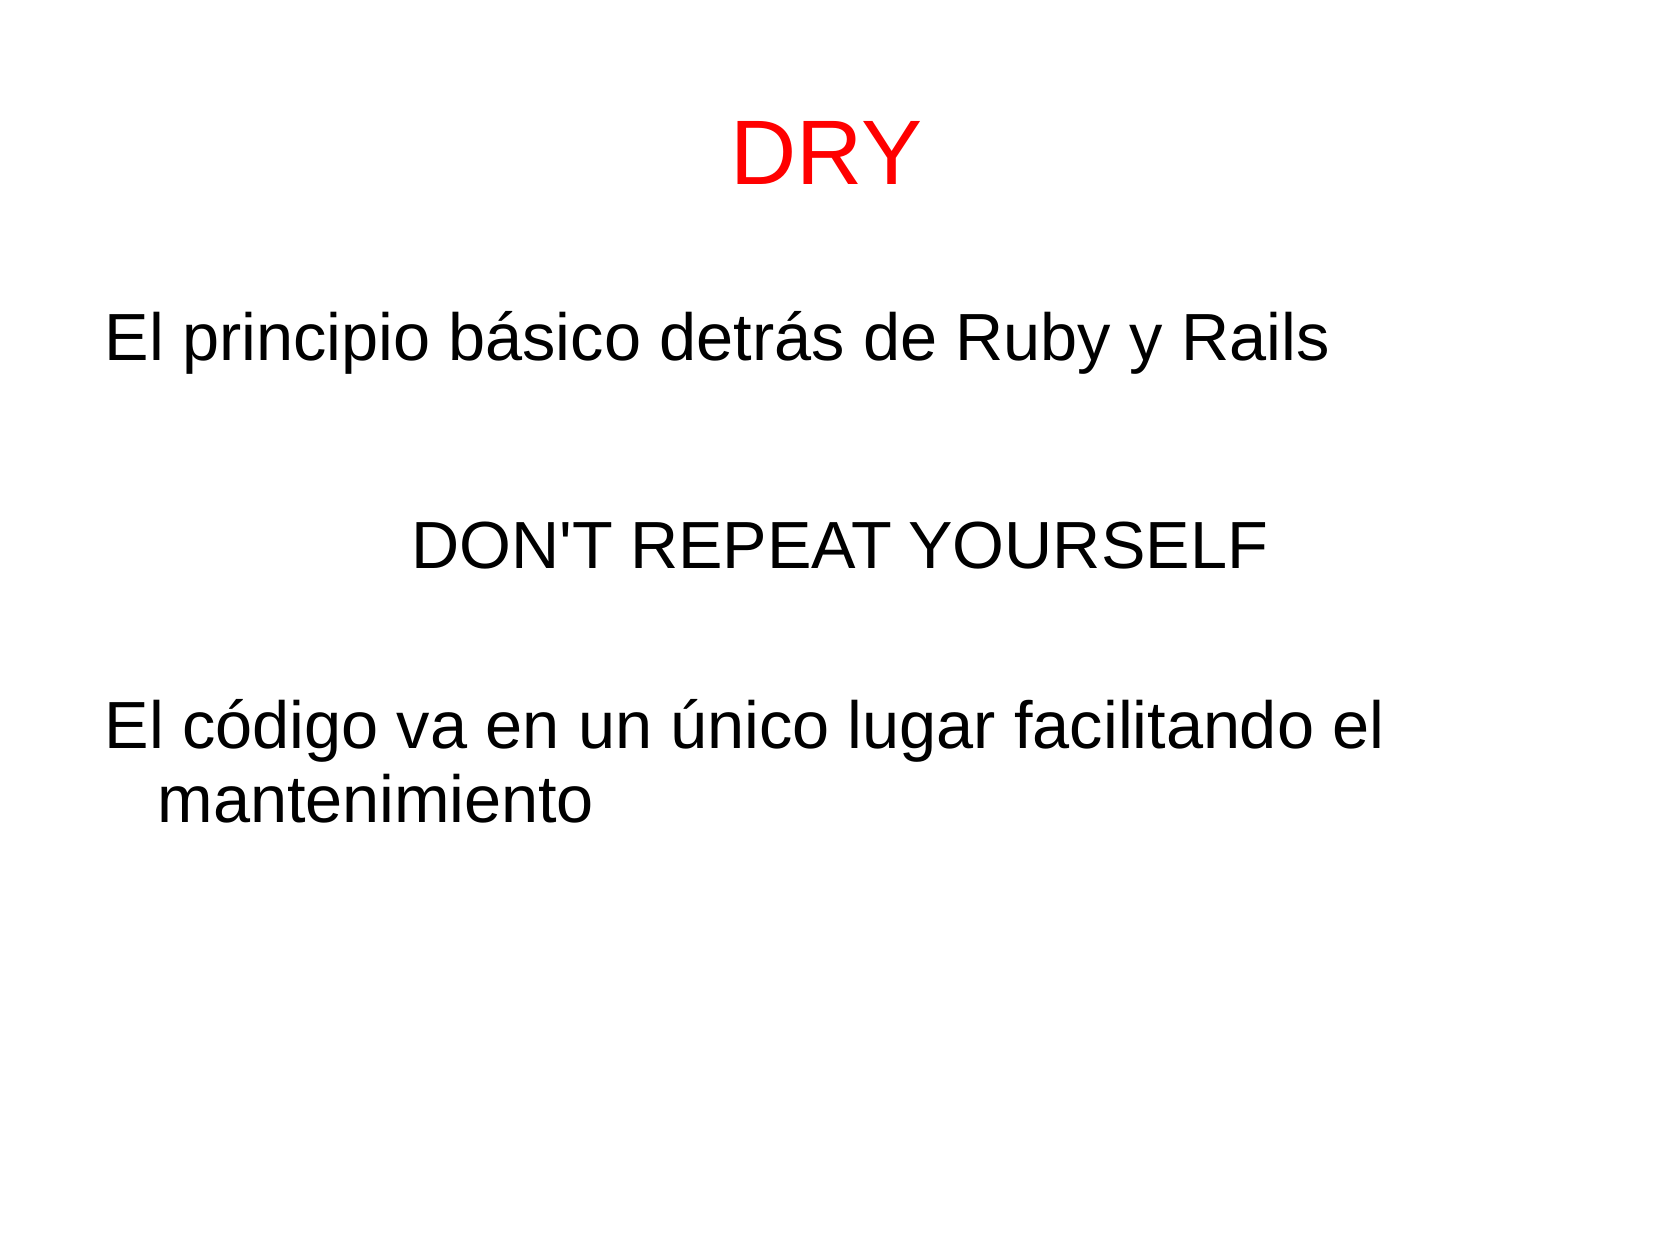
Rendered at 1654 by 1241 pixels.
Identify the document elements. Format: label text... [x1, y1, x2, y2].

title DRY [82, 49, 1571, 257]
list El principio básico detrás de Ruby y Rails DON'T REPEAT YOURSELF El código va en un único lugar facilitando el mantenimiento [86, 299, 1575, 1104]
